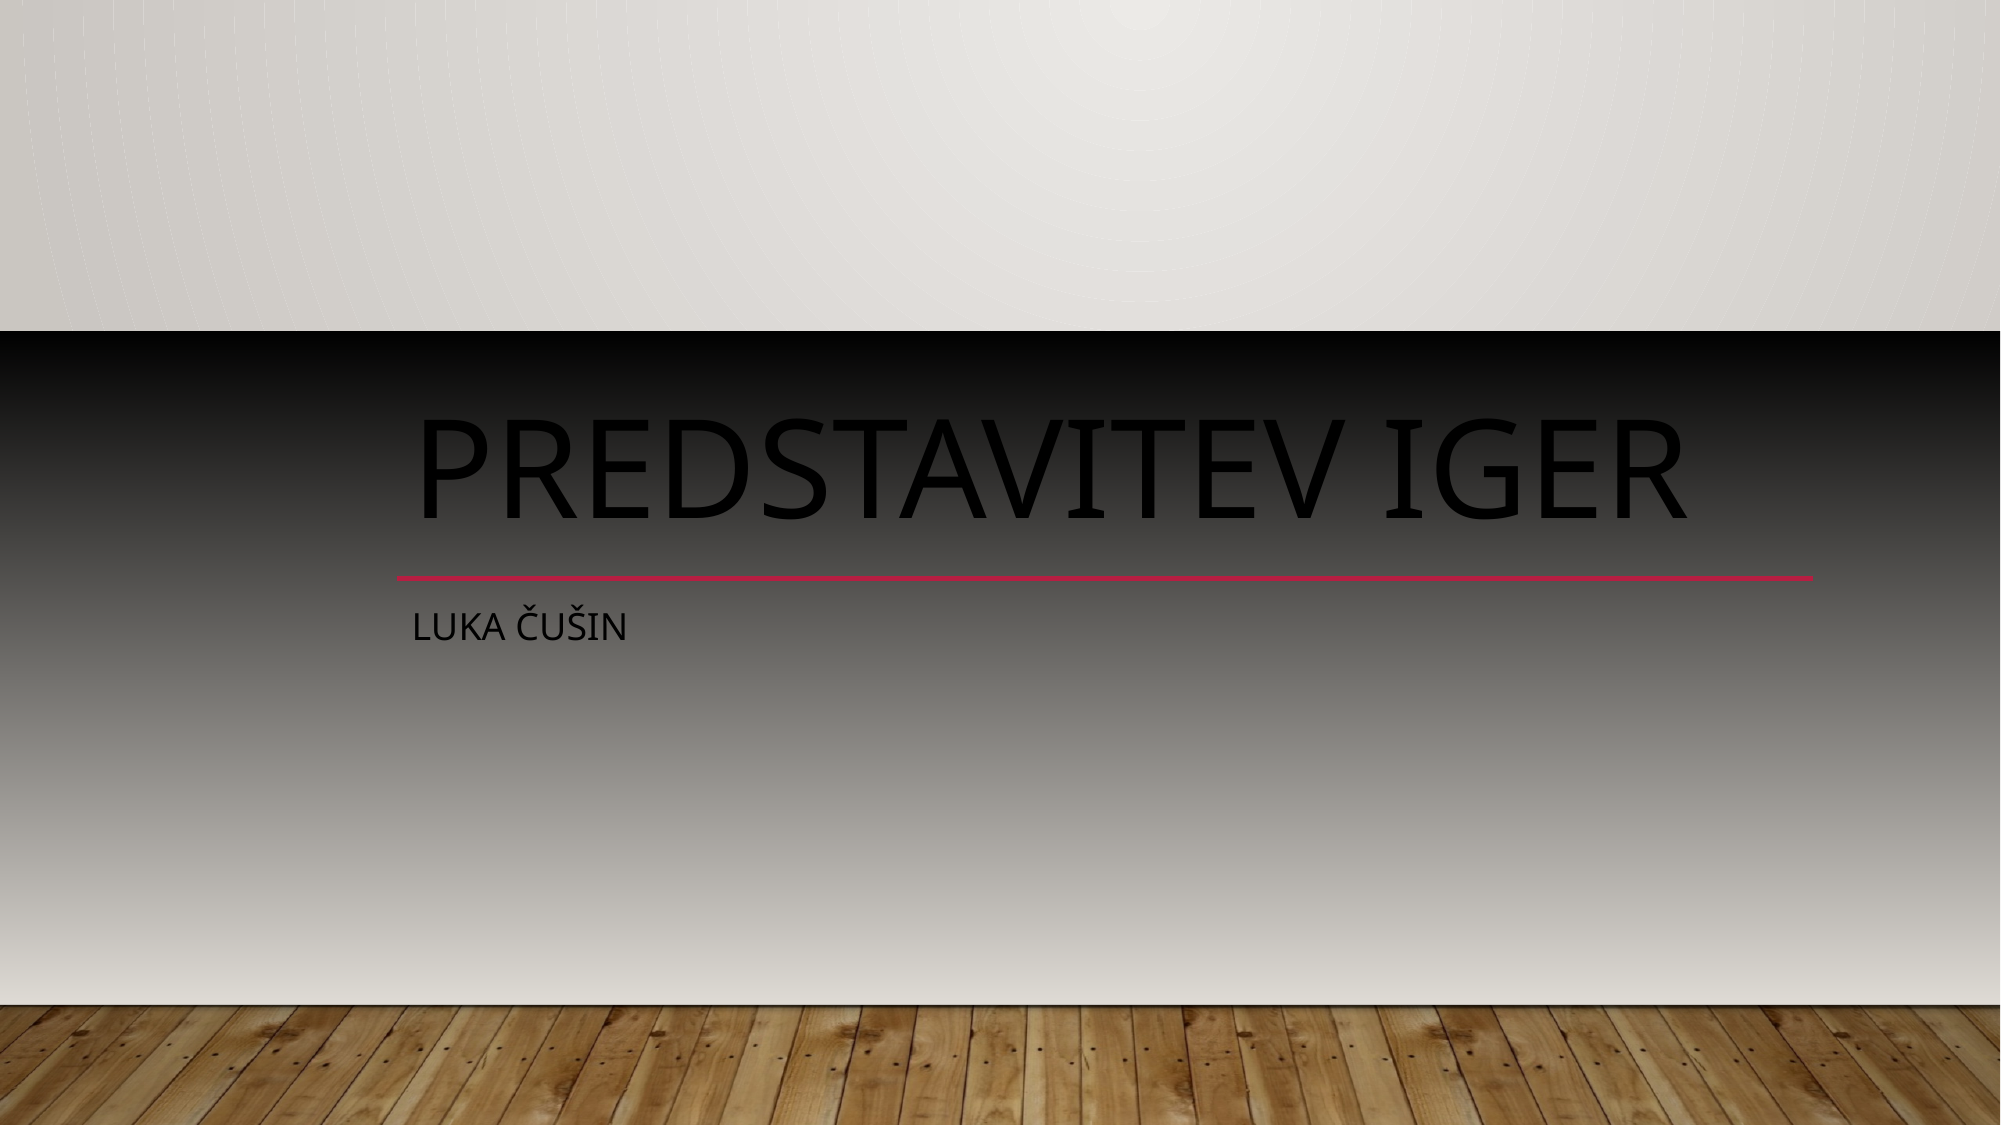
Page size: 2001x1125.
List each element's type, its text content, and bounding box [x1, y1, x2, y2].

title Predstavitev iger [396, 131, 1814, 549]
subtitle Luka čušin [396, 579, 1814, 740]
